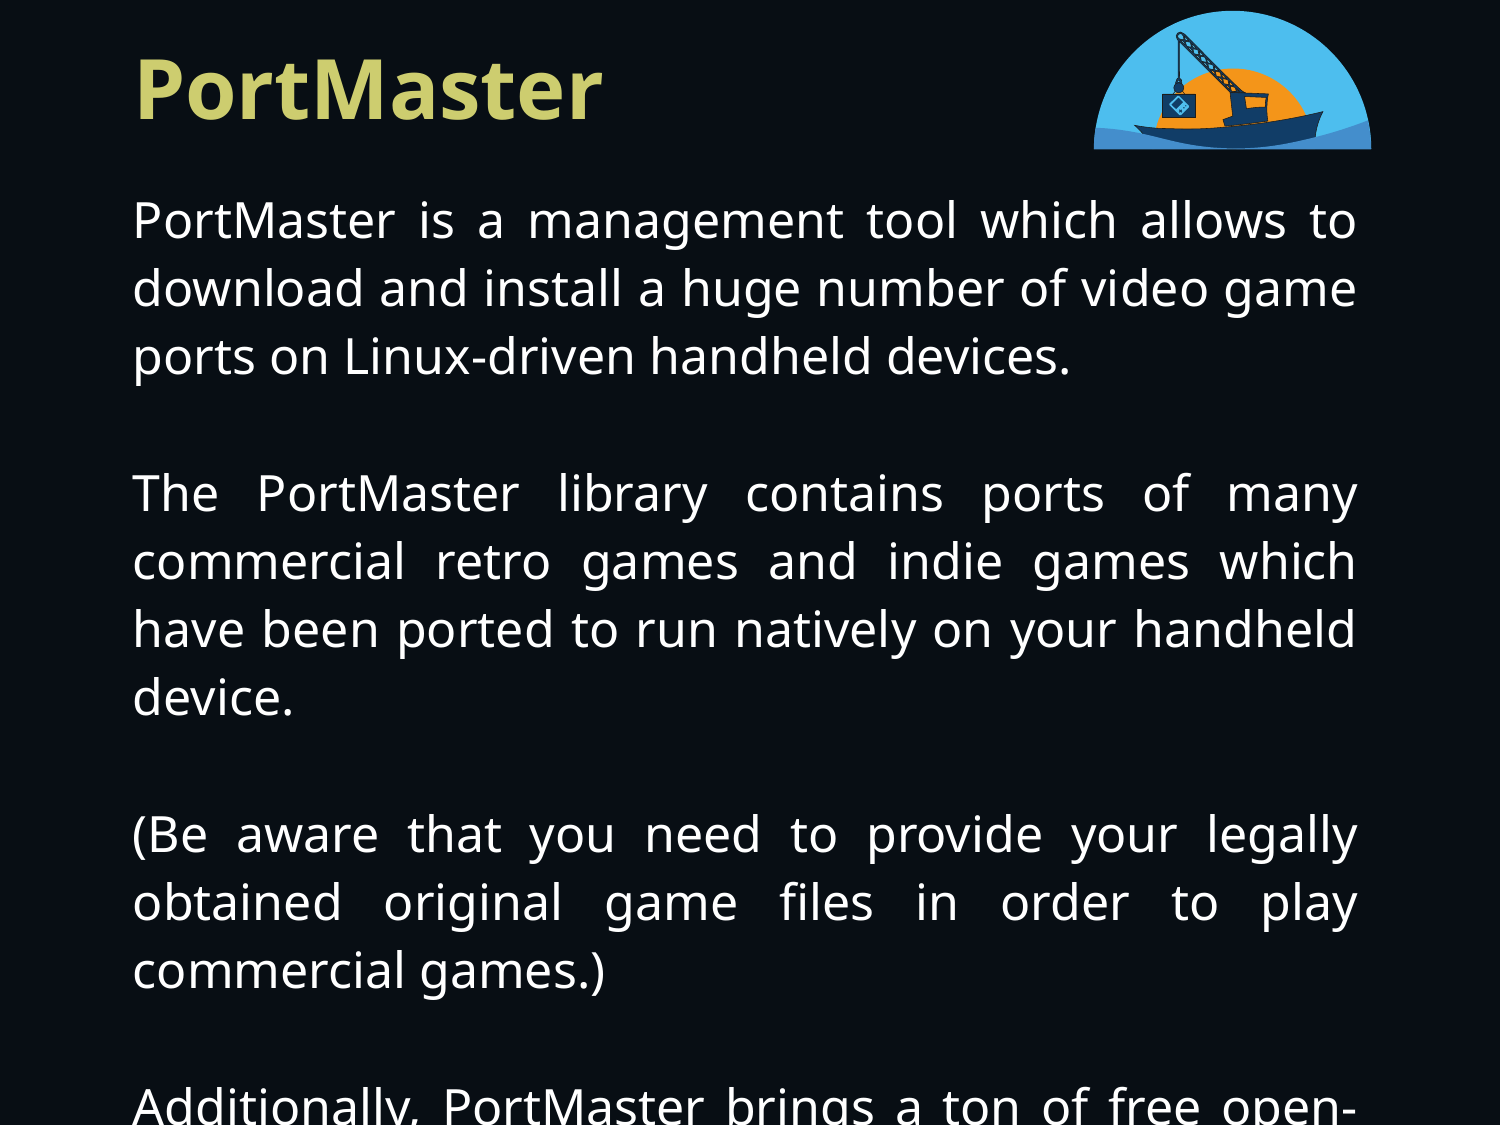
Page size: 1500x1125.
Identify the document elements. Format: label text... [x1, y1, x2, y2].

text_box PortMaster is a management tool which allows to download and install a huge number of video game ports on Linux-driven handheld devices. The PortMaster library contains ports of many commercial retro games and indie games which have been ported to run natively on your handheld device. (Be aware that you need to provide your legally obtained original game files in order to play commercial games.) Additionally, PortMaster brings a ton of free open-source ready-to-run games you can simply install and play! [118, 177, 1388, 1034]
picture [1093, 10, 1372, 150]
text_box PortMaster [118, 23, 1348, 152]
